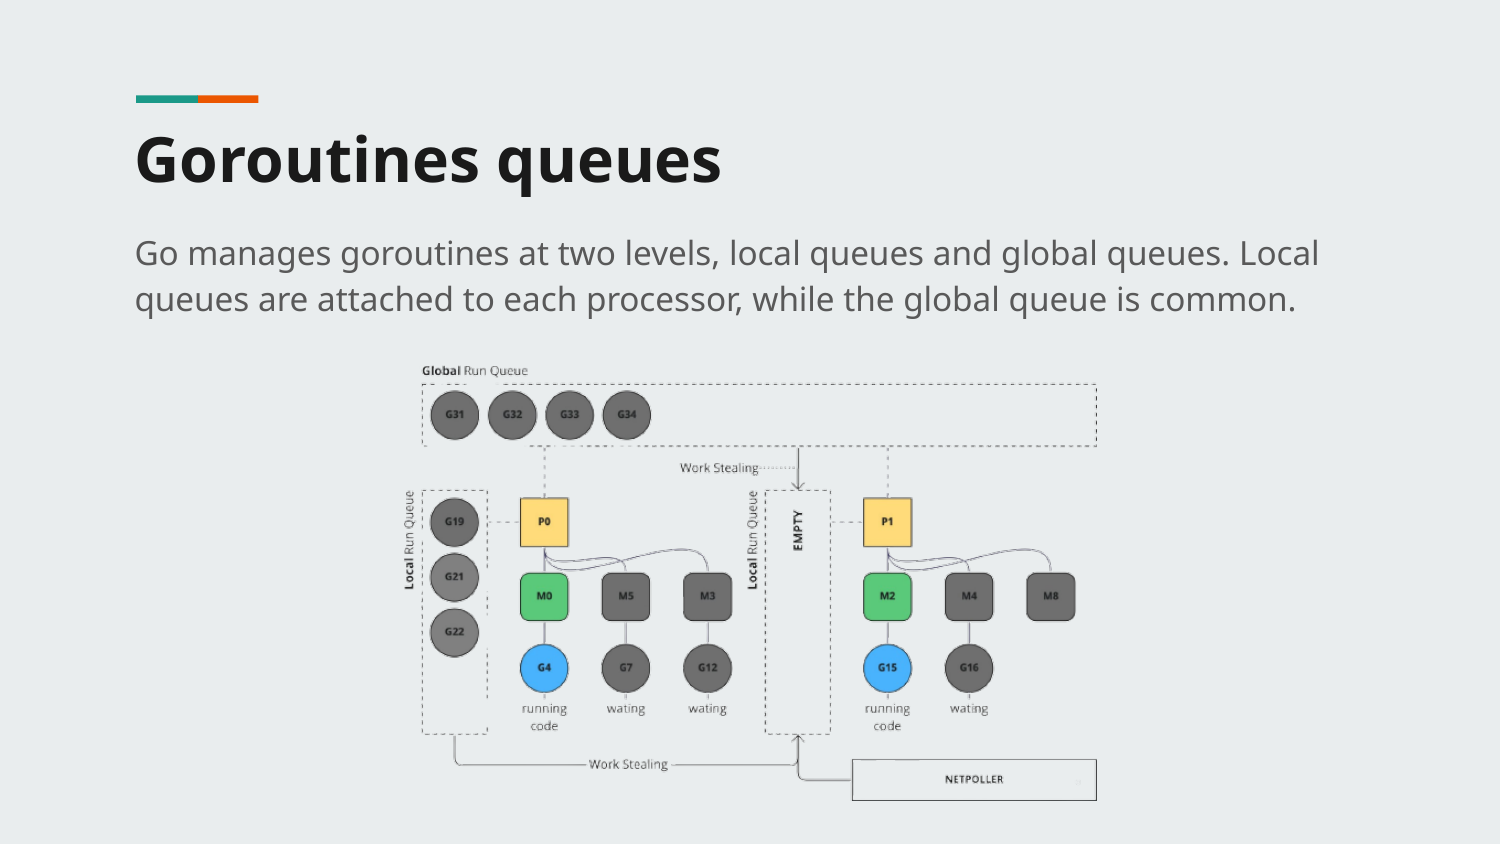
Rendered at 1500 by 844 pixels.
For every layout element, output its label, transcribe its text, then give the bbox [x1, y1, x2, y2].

title Goroutines queues [119, 104, 1381, 211]
subtitle Go manages goroutines at two levels, local queues and global queues. Local queues are attached to each processor, while the global queue is common. [119, 211, 1381, 648]
picture [403, 364, 1097, 801]
